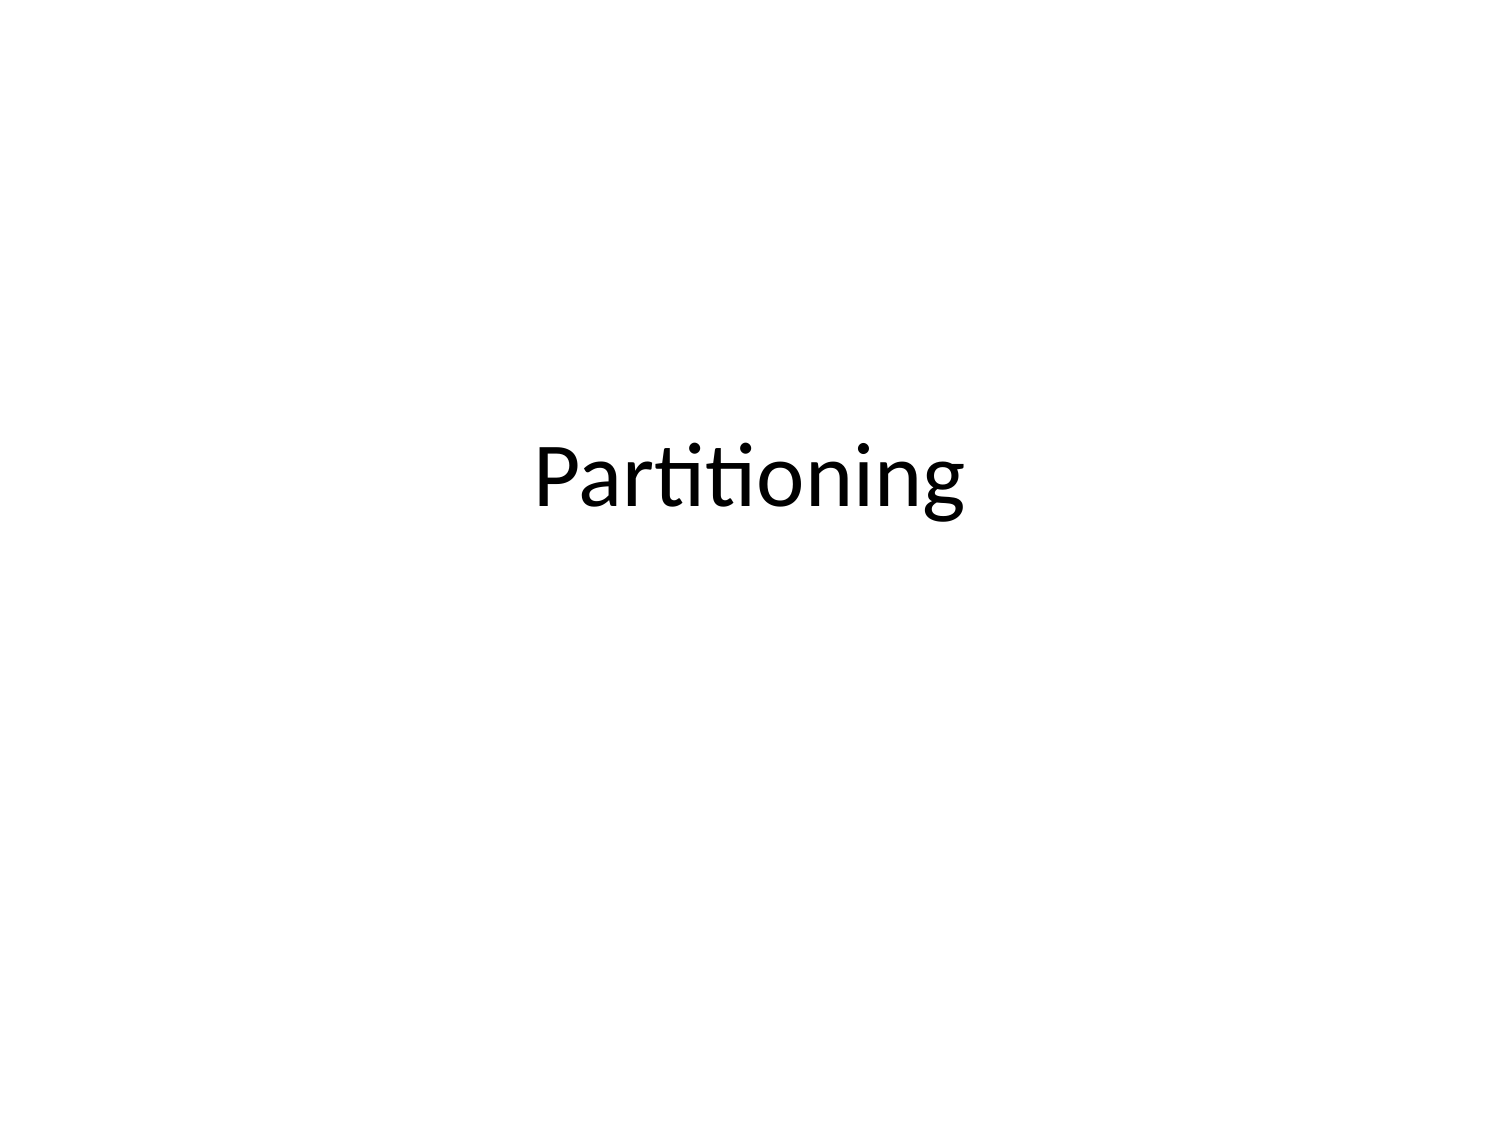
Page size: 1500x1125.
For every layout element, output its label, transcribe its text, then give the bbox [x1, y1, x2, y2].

title Partitioning [112, 349, 1388, 591]
